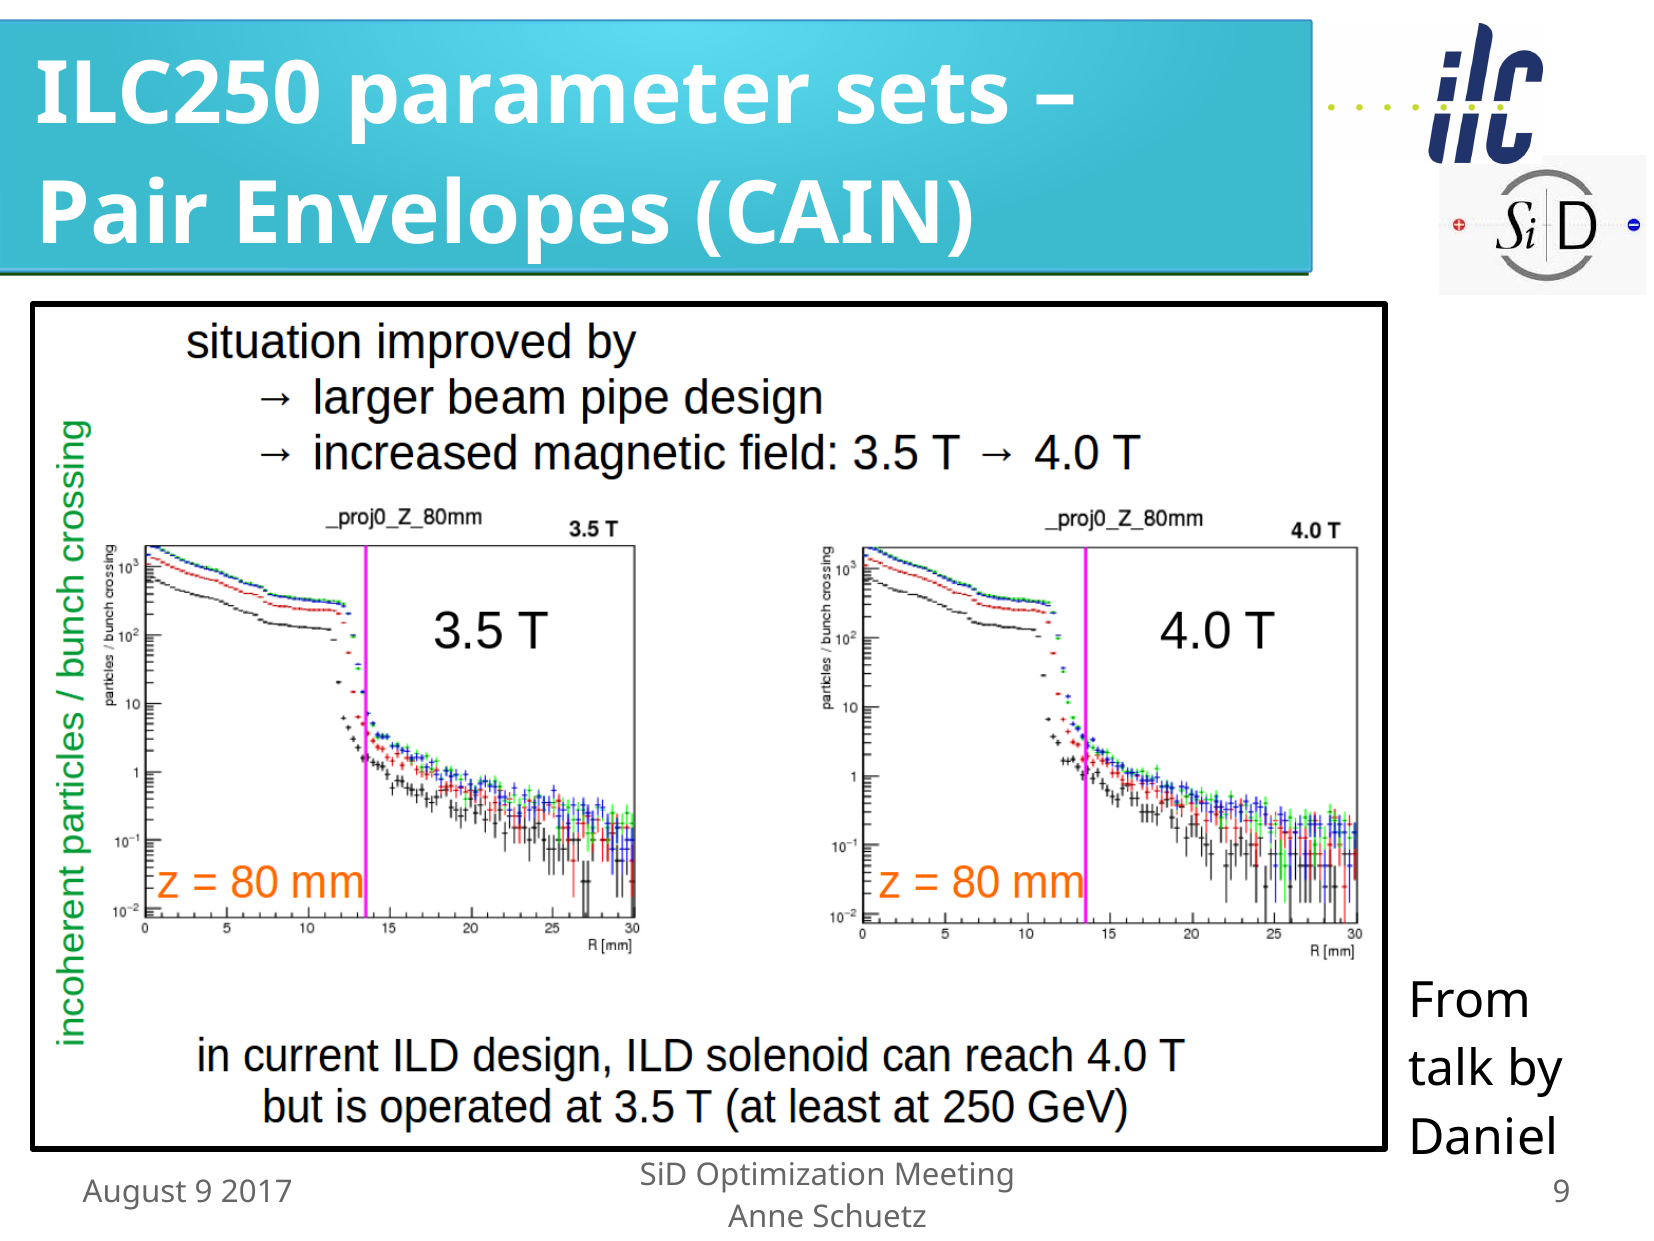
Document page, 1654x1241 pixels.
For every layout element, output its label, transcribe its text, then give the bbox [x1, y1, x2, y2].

title ILC250 parameter sets – Pair Envelopes (CAIN) [35, 23, 1235, 276]
picture [1328, 23, 1646, 295]
text_box From talk by Daniel [1393, 956, 1630, 1116]
picture [35, 307, 1382, 1146]
